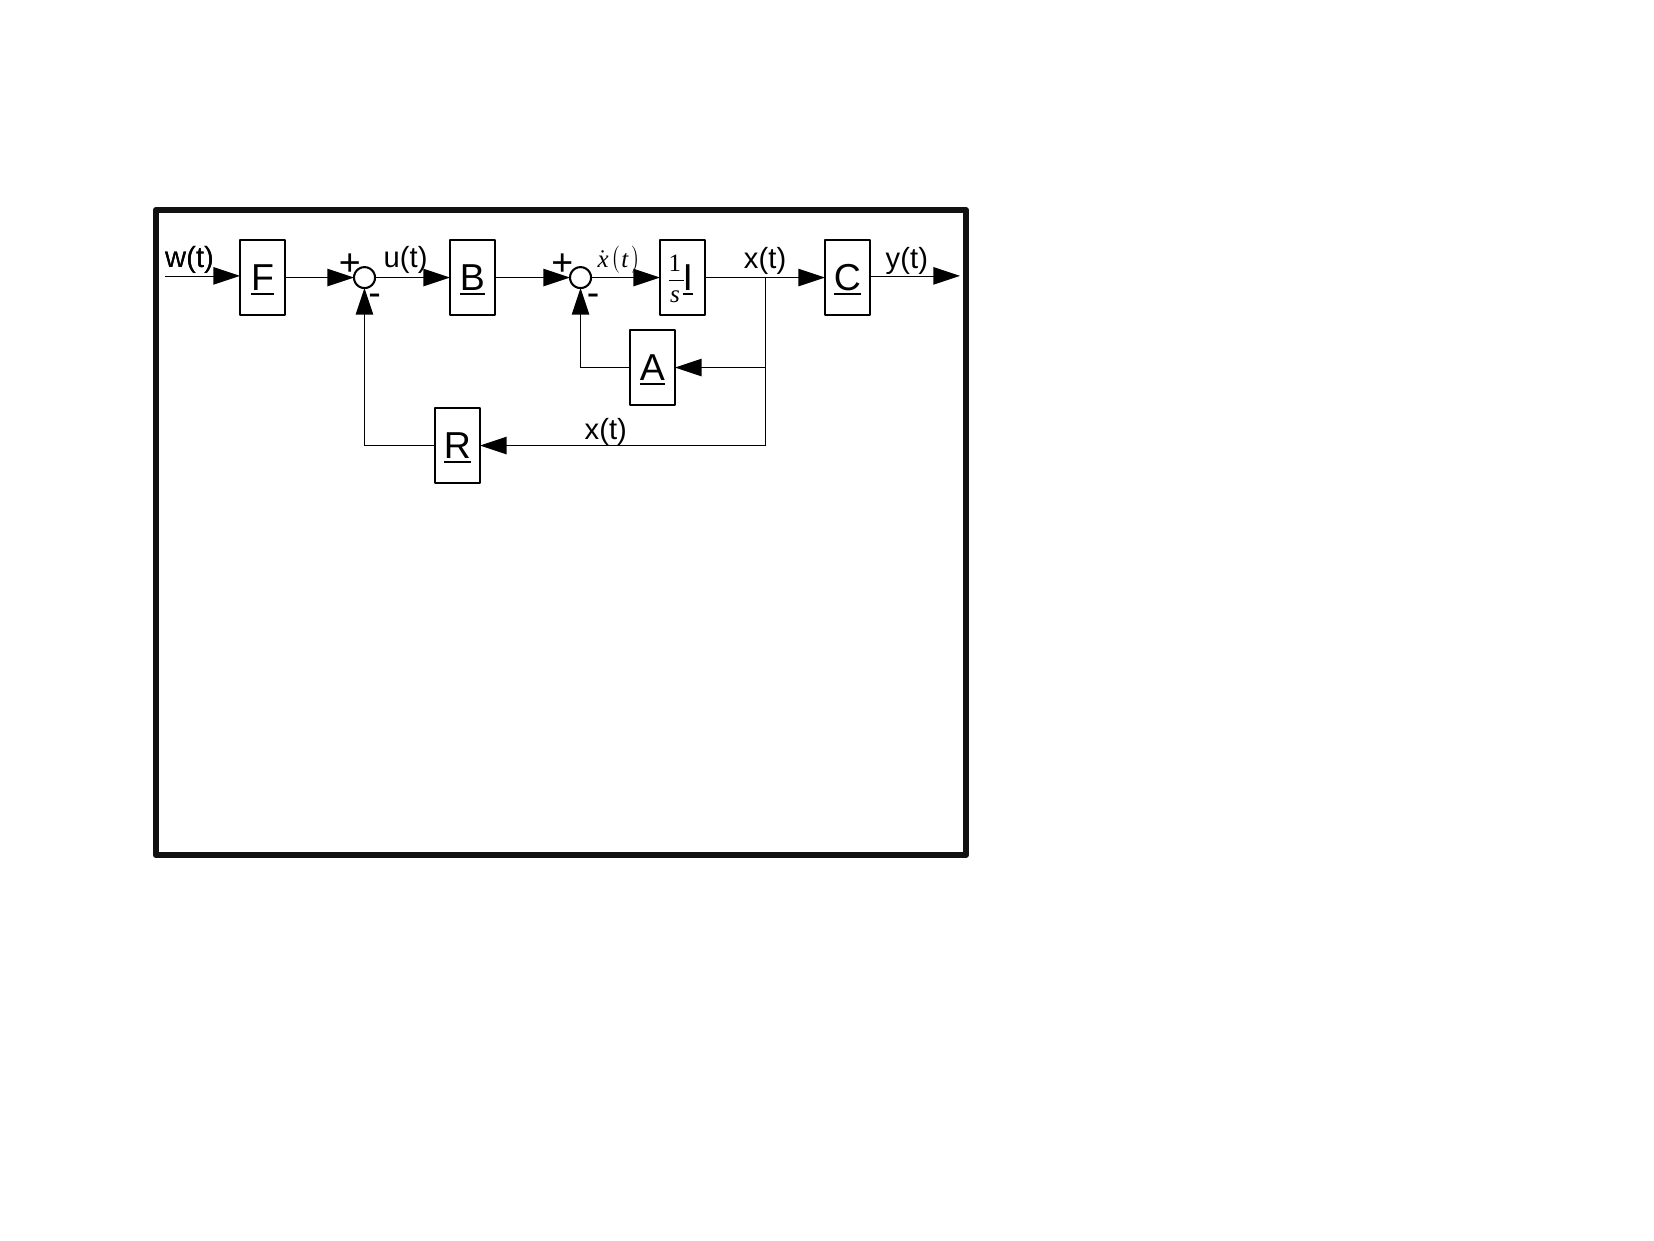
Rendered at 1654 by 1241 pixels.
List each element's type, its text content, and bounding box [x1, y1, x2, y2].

text_box - [353, 263, 393, 321]
text_box [155, 278, 966, 856]
text_box u(t) [368, 234, 474, 291]
text_box [155, 210, 966, 277]
text_box A [630, 330, 676, 406]
chart [660, 249, 691, 310]
text_box I [660, 240, 706, 316]
text_box y(t) [870, 234, 976, 291]
text_box x(t) [569, 405, 675, 463]
text_box [581, 278, 765, 367]
chart [589, 244, 646, 275]
text_box [675, 368, 765, 445]
text_box x(t) [729, 234, 835, 291]
text_box B [450, 240, 496, 316]
text_box + [324, 234, 364, 291]
text_box - [572, 263, 612, 321]
text_box + [536, 234, 576, 291]
text_box C [825, 240, 871, 316]
text_box R [435, 408, 481, 484]
text_box [365, 278, 630, 445]
text_box F [240, 240, 286, 316]
text_box w(t) [150, 234, 256, 291]
